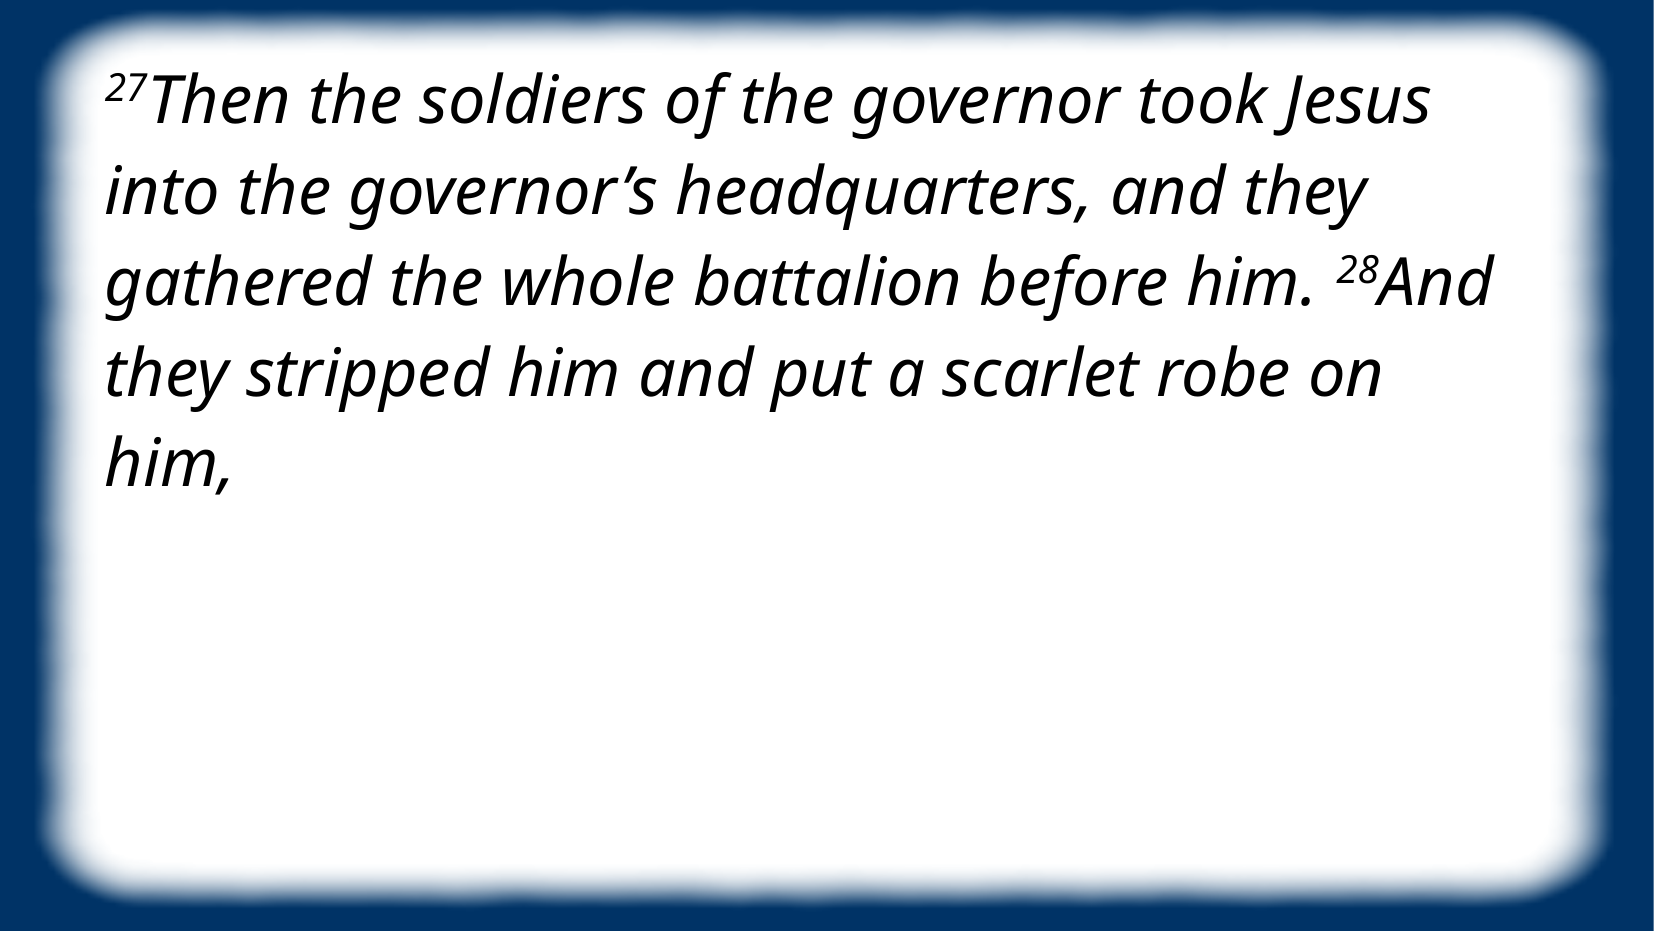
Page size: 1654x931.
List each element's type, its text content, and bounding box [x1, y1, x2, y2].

picture [0, 0, 1654, 931]
text_box 27Then the soldiers of the governor took Jesus into the governor’s headquarters, and they gathered the whole battalion before him. 28And they stripped him and put a scarlet robe on him, [90, 45, 1546, 504]
